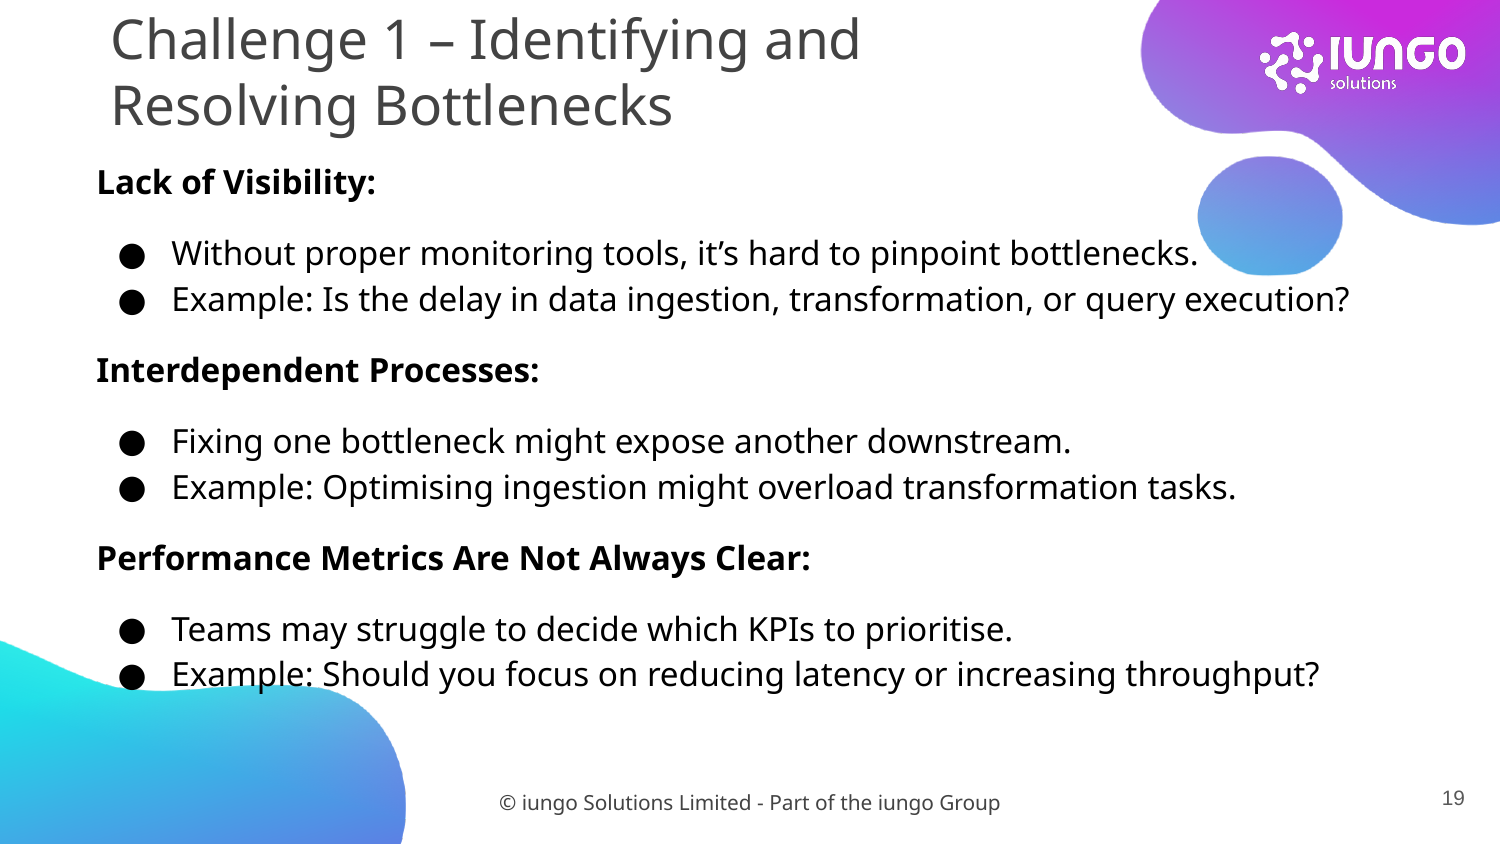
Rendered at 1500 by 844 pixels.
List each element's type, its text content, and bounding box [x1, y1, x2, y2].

picture [0, 0, 1500, 844]
title Challenge 1 – Identifying and Resolving Bottlenecks [95, 0, 1118, 84]
slide_number <number> [1389, 764, 1480, 830]
list Lack of Visibility: Without proper monitoring tools, it’s hard to pinpoint bottlenecks. Example: Is the delay in data ingestion, transformation, or query execution? Interdependent Processes: Fixing one bottleneck might expose another downstream. Example: Optimising ingestion might overload transformation tasks. Performance Metrics Are Not Always Clear: Teams may struggle to decide which KPIs to prioritise. Example: Should you focus on reducing latency or increasing throughput? [81, 140, 1376, 625]
